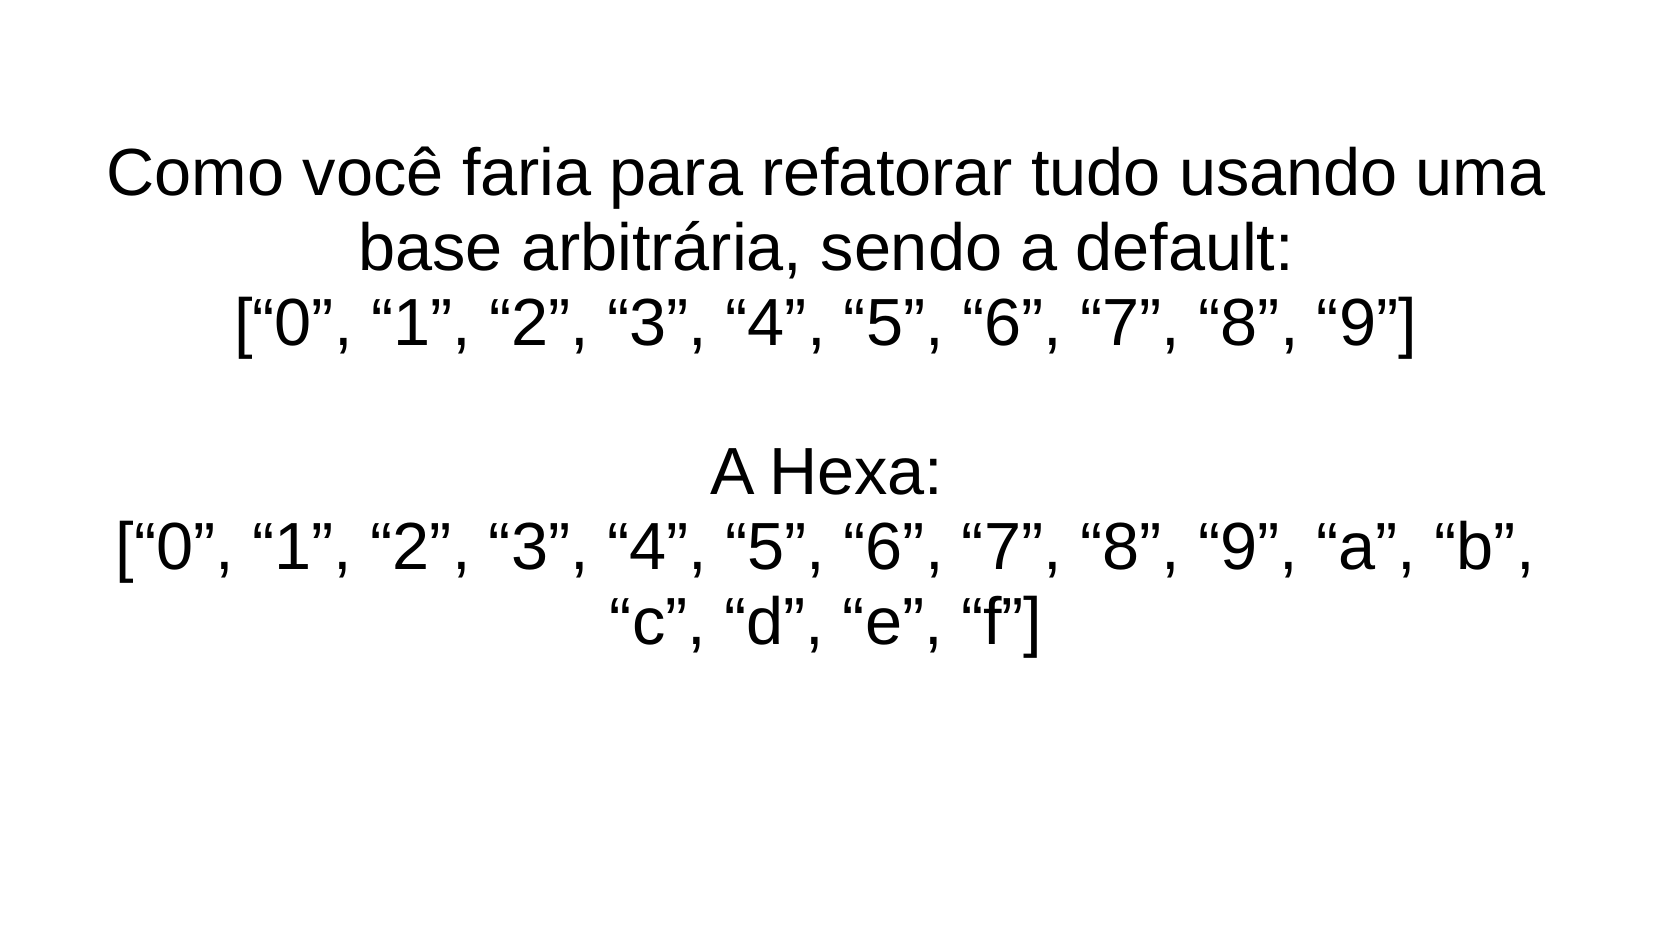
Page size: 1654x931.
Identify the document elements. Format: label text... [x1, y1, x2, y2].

subtitle Como você faria para refatorar tudo usando uma base arbitrária, sendo a default: [“0”, “1”, “2”, “3”, “4”, “5”, “6”, “7”, “8”, “9”] A Hexa: [“0”, “1”, “2”, “3”, “4”, “5”, “6”, “7”, “8”, “9”, “a”, “b”, “c”, “d”, “e”, “f”] [82, 37, 1571, 757]
